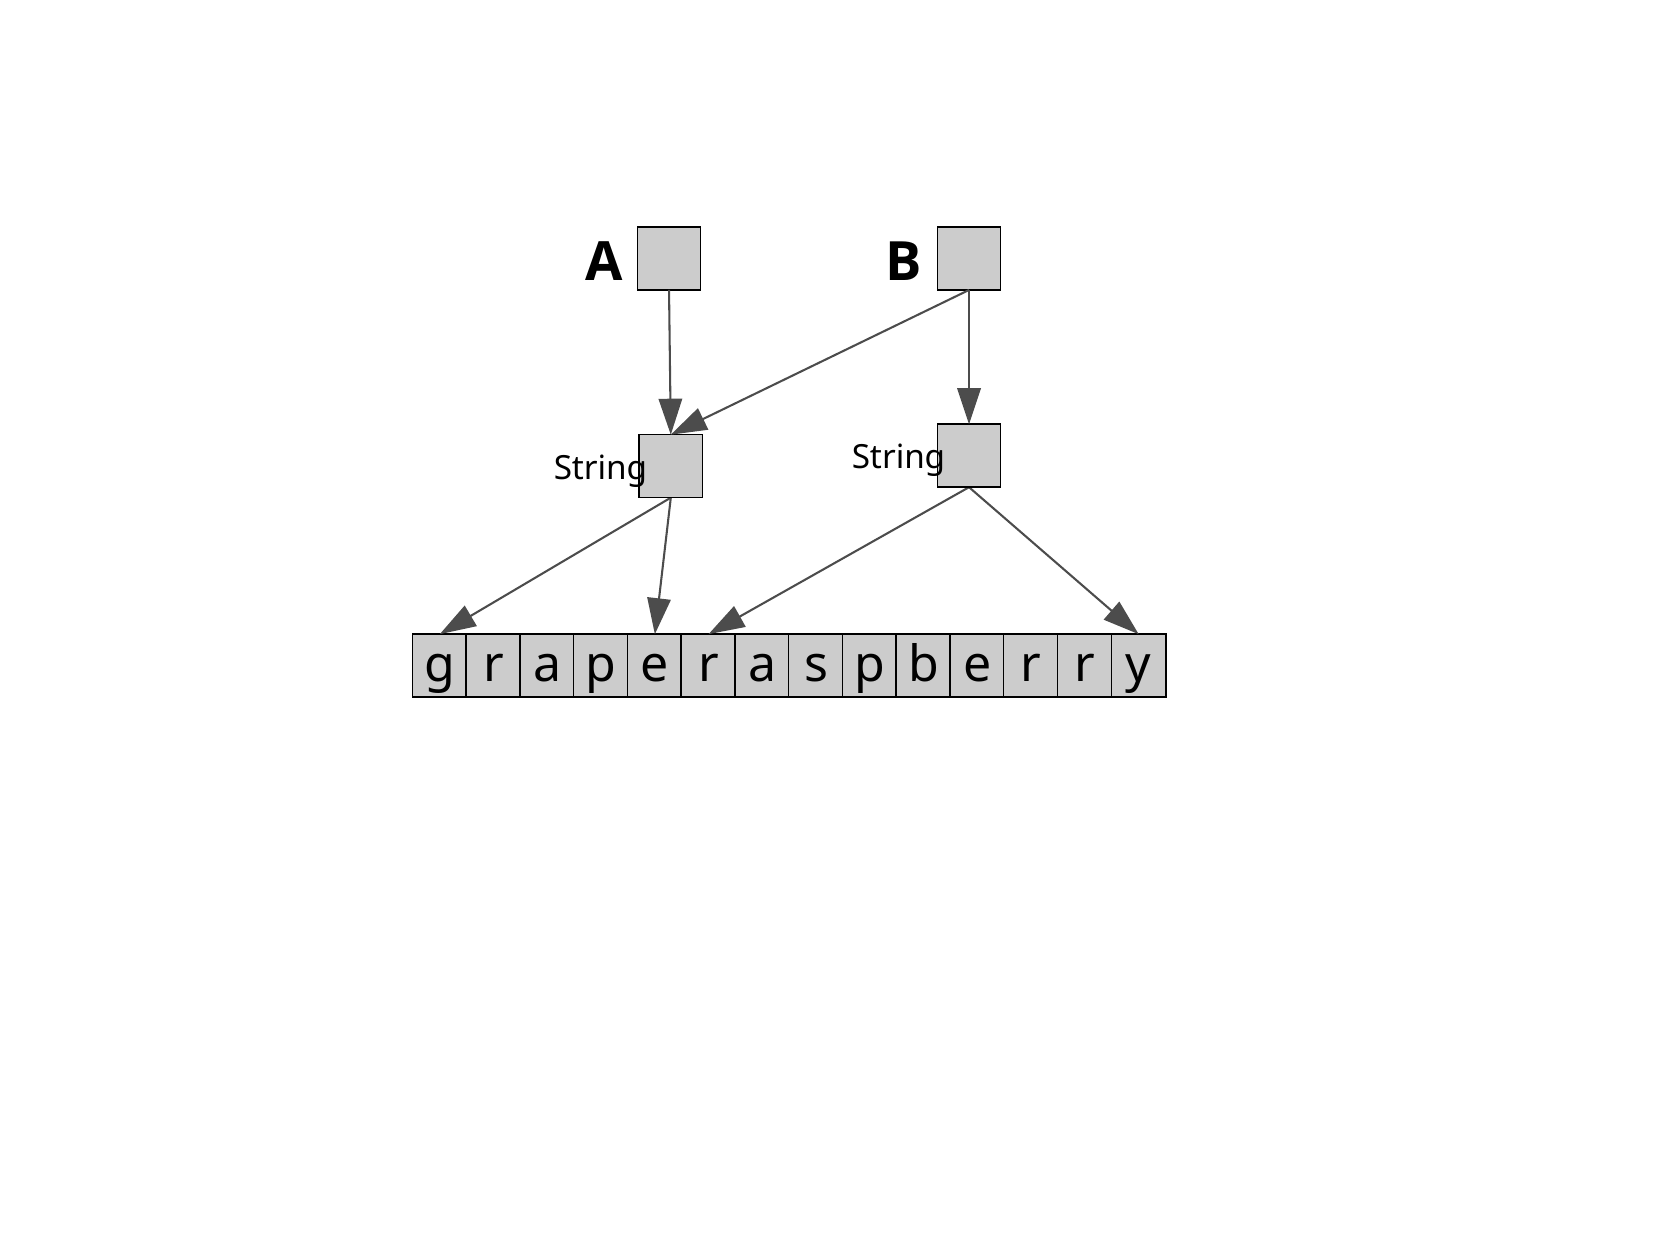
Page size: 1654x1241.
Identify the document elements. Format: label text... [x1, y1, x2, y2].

text_box g [412, 634, 466, 698]
text_box r [681, 634, 734, 698]
text_box A [637, 226, 701, 290]
text_box s [788, 634, 842, 698]
text_box r [1003, 634, 1057, 698]
text_box String [937, 424, 1001, 488]
text_box b [896, 634, 949, 698]
text_box e [949, 634, 1003, 698]
text_box e [627, 634, 681, 698]
text_box String [639, 434, 703, 498]
text_box p [842, 634, 896, 698]
text_box y [1111, 634, 1166, 698]
text_box a [734, 634, 788, 698]
text_box a [519, 634, 573, 698]
text_box r [1057, 634, 1111, 698]
text_box p [573, 634, 627, 698]
text_box B [937, 226, 1001, 290]
text_box r [466, 634, 519, 698]
